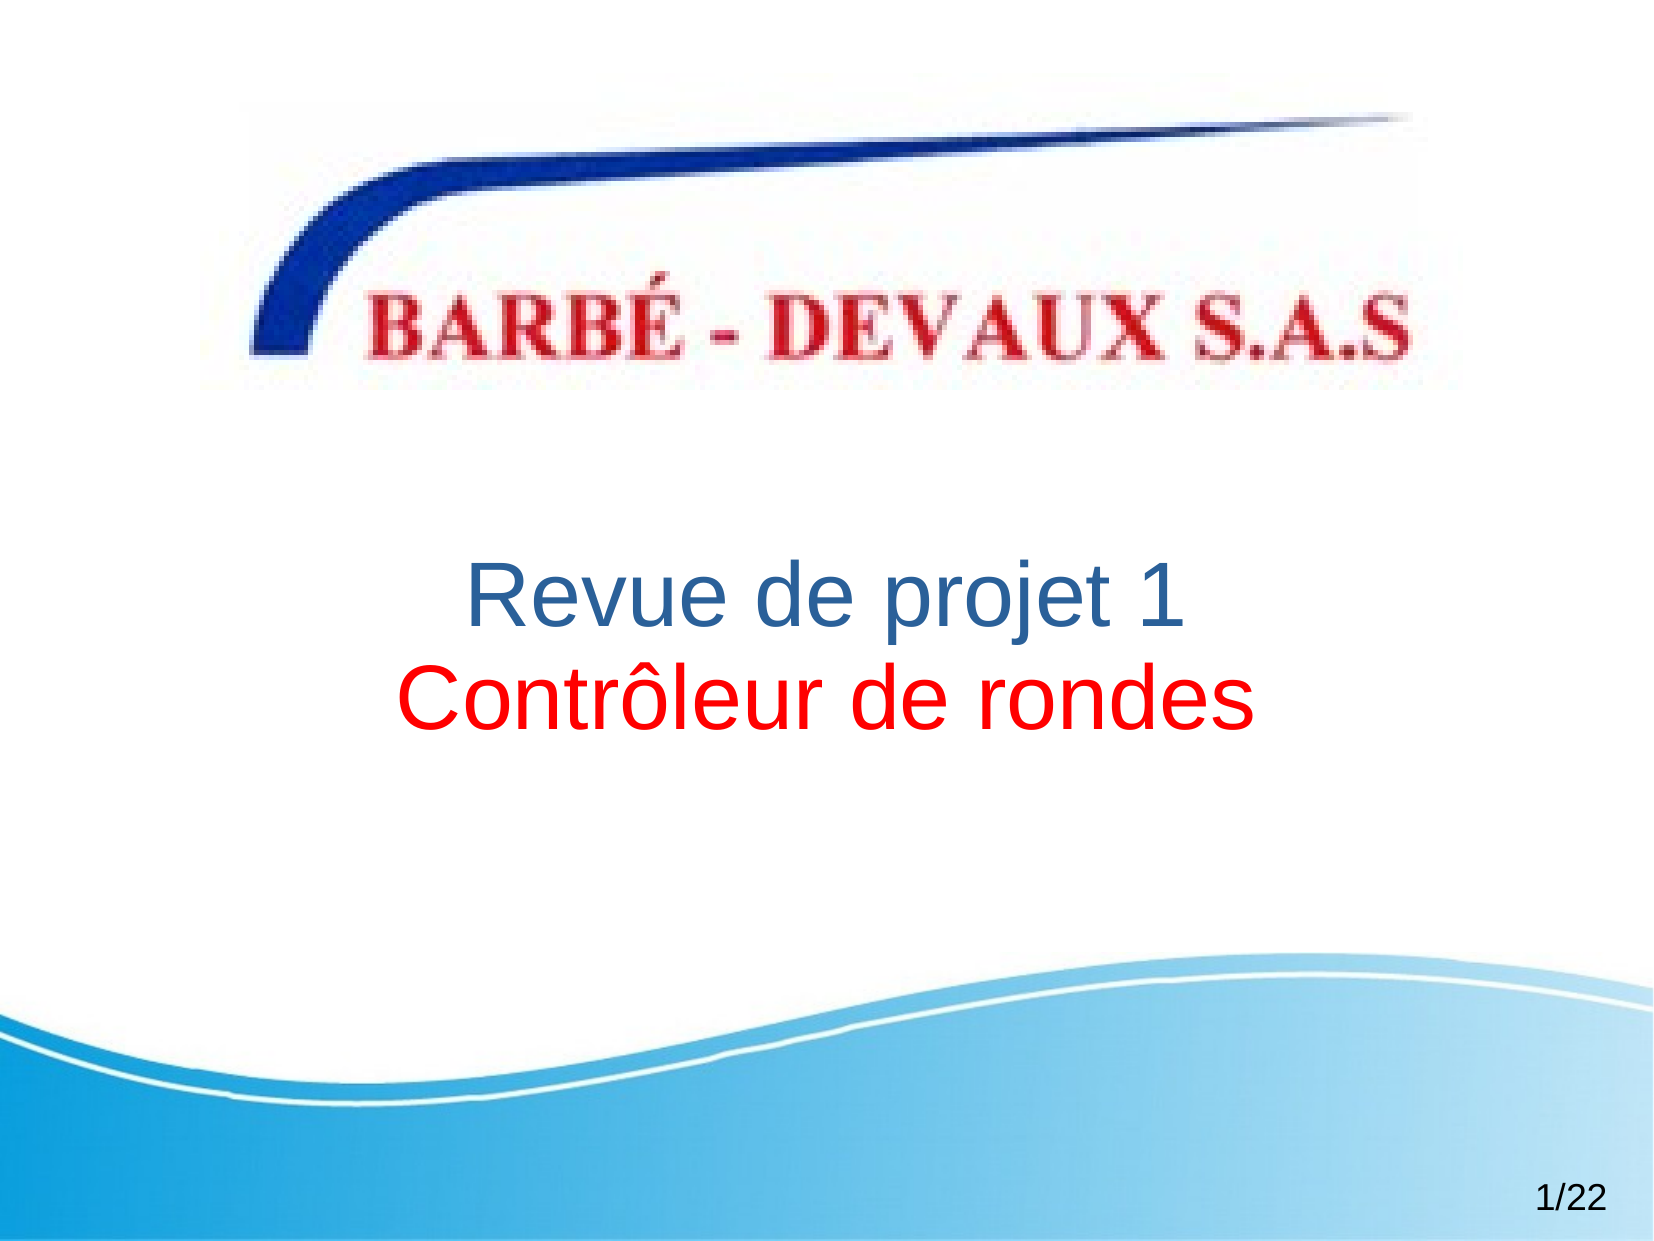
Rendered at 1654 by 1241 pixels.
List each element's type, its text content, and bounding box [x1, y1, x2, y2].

picture [200, 73, 1463, 390]
title Revue de projet 1 Contrôleur de rondes [0, 525, 1654, 768]
picture [0, 952, 1654, 1241]
text_box <numéro>/22 [1520, 1169, 1654, 1240]
